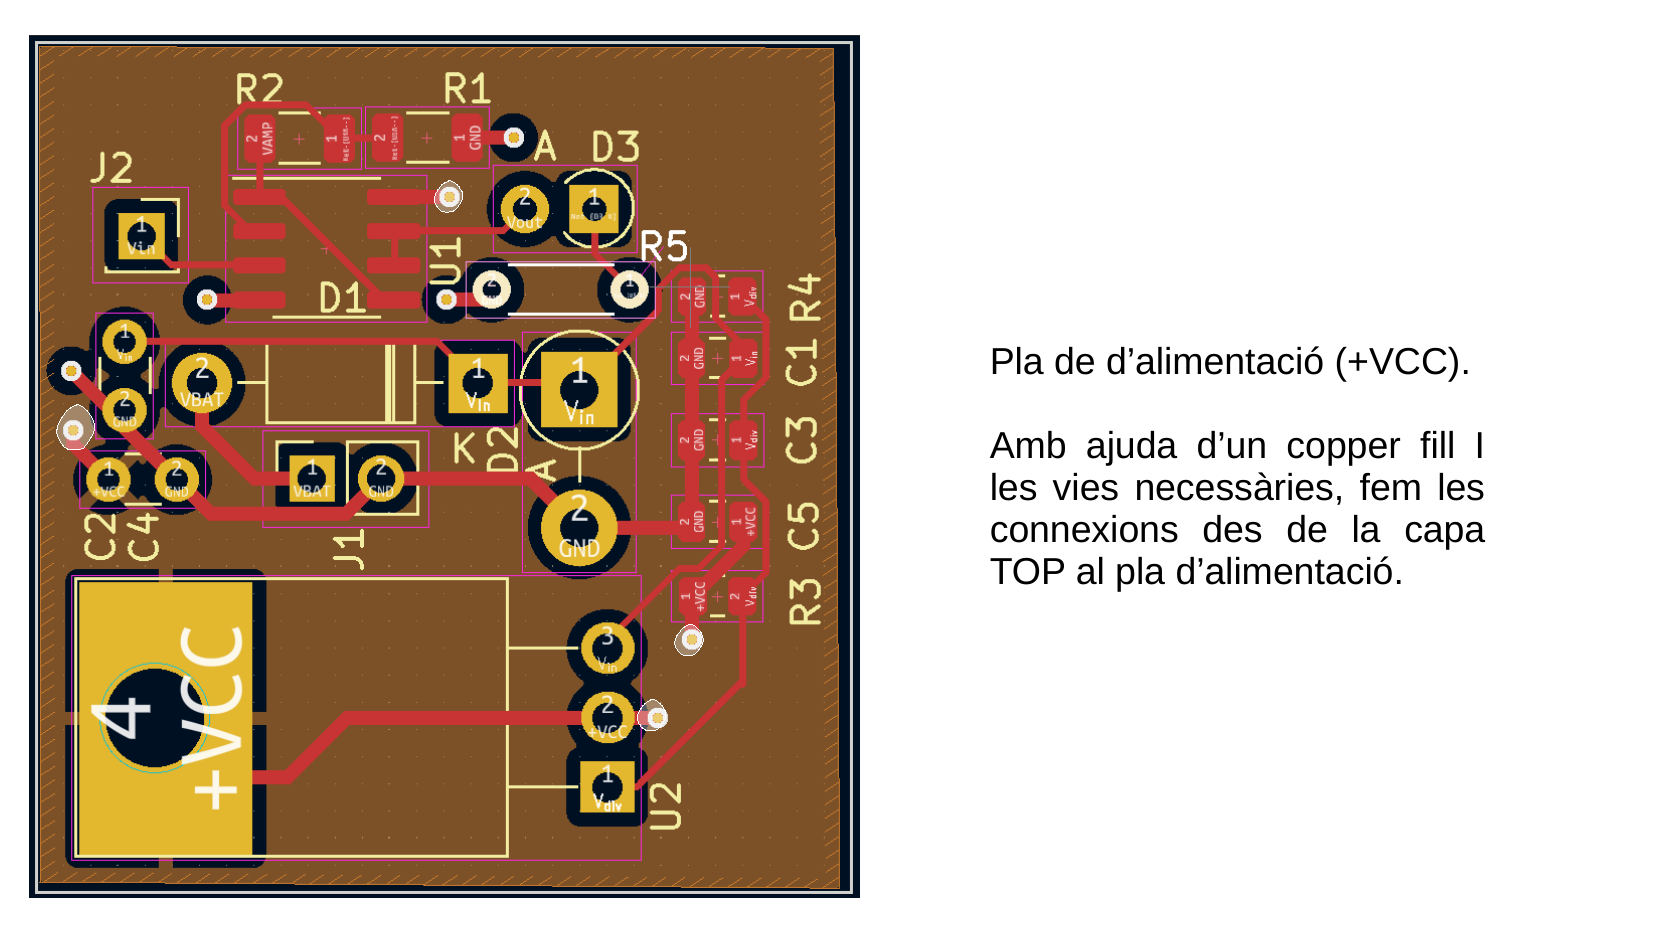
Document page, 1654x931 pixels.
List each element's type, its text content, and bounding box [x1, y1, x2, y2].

picture [29, 35, 860, 898]
text_box Pla de d’alimentació (+VCC). Amb ajuda d’un copper fill I les vies necessàries, fem les connexions des de la capa TOP al pla d’alimentació. [975, 333, 1501, 642]
text_box [434, 180, 463, 213]
text_box [637, 699, 666, 731]
text_box [56, 404, 95, 450]
text_box [674, 624, 704, 656]
